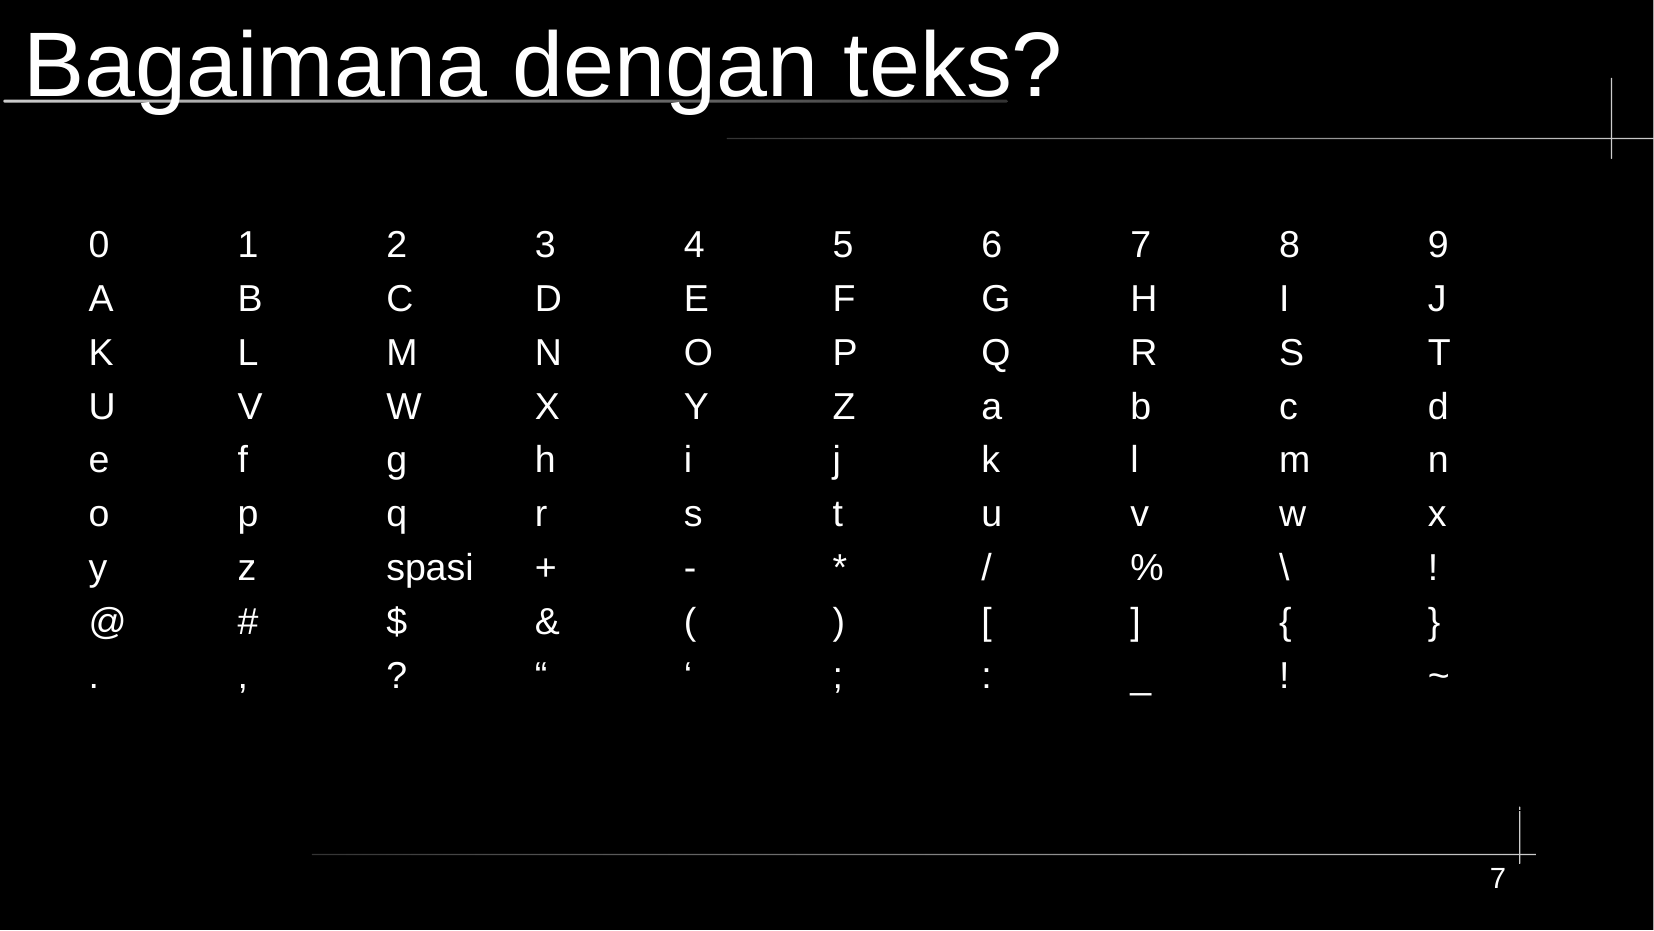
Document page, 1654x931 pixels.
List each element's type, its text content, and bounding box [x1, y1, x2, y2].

table_cell [ [976, 595, 1124, 648]
table_cell ? [381, 649, 529, 702]
table_cell e [83, 434, 231, 486]
table_cell \ [1274, 541, 1422, 594]
table_cell [678, 703, 826, 756]
table_cell - [678, 541, 826, 594]
table_cell [381, 757, 529, 810]
table_cell ~ [1423, 649, 1570, 702]
table_header 8 [1274, 218, 1422, 271]
table_cell m [1274, 434, 1422, 486]
table_cell J [1423, 272, 1570, 325]
table_cell K [83, 326, 231, 379]
table_cell s [678, 487, 826, 540]
table_cell / [976, 541, 1124, 594]
table_cell [530, 757, 677, 810]
table_cell q [381, 487, 529, 540]
table_cell [232, 757, 380, 810]
table_cell M [381, 326, 529, 379]
table_cell C [381, 272, 529, 325]
table_cell k [976, 434, 1124, 486]
table_header 5 [827, 218, 975, 271]
table_cell w [1274, 487, 1422, 540]
table_cell [530, 703, 677, 756]
table_cell % [1125, 541, 1273, 594]
table_cell ) [827, 595, 975, 648]
table_cell } [1423, 595, 1570, 648]
table_cell y [83, 541, 231, 594]
table_cell A [83, 272, 231, 325]
table_cell F [827, 272, 975, 325]
table_cell [1274, 703, 1422, 756]
table_cell D [530, 272, 677, 325]
table_cell [1274, 757, 1422, 810]
table_header 9 [1423, 218, 1570, 271]
table_cell d [1423, 380, 1570, 433]
table_cell B [232, 272, 380, 325]
table_cell T [1423, 326, 1570, 379]
table_cell ! [1274, 649, 1422, 702]
table_cell Z [827, 380, 975, 433]
table_cell [827, 703, 975, 756]
table_cell [827, 757, 975, 810]
table_cell spasi [381, 541, 529, 594]
table_cell V [232, 380, 380, 433]
table_cell & [530, 595, 677, 648]
table_cell { [1274, 595, 1422, 648]
table_cell ( [678, 595, 826, 648]
table_cell [83, 757, 231, 810]
table_cell I [1274, 272, 1422, 325]
table_cell o [83, 487, 231, 540]
table_cell u [976, 487, 1124, 540]
table_cell [976, 757, 1124, 810]
table_cell r [530, 487, 677, 540]
table_cell Y [678, 380, 826, 433]
table_cell n [1423, 434, 1570, 486]
table_cell H [1125, 272, 1273, 325]
table_cell f [232, 434, 380, 486]
table_header 1 [232, 218, 380, 271]
table_cell U [83, 380, 231, 433]
table_header 4 [678, 218, 826, 271]
table_cell i [678, 434, 826, 486]
table_cell _ [1125, 649, 1273, 702]
table_cell Q [976, 326, 1124, 379]
table_cell O [678, 326, 826, 379]
title Bagaimana dengan teks? [23, 11, 1589, 119]
table_cell b [1125, 380, 1273, 433]
table_cell ‘ [678, 649, 826, 702]
table_cell W [381, 380, 529, 433]
table_cell P [827, 326, 975, 379]
table_cell [1423, 703, 1570, 756]
table_cell [83, 703, 231, 756]
table_cell [976, 703, 1124, 756]
table_header 7 [1125, 218, 1273, 271]
table_cell h [530, 434, 677, 486]
table_cell . [83, 649, 231, 702]
table_cell t [827, 487, 975, 540]
table_cell , [232, 649, 380, 702]
table_header 3 [530, 218, 677, 271]
table_cell [1125, 757, 1273, 810]
table_cell c [1274, 380, 1422, 433]
table_cell ] [1125, 595, 1273, 648]
table_cell [678, 757, 826, 810]
table_cell : [976, 649, 1124, 702]
table_cell p [232, 487, 380, 540]
table_cell v [1125, 487, 1273, 540]
table_cell @ [83, 595, 231, 648]
table_cell L [232, 326, 380, 379]
table_cell N [530, 326, 677, 379]
table_cell $ [381, 595, 529, 648]
table_cell a [976, 380, 1124, 433]
table_cell [381, 703, 529, 756]
table_cell g [381, 434, 529, 486]
table_cell E [678, 272, 826, 325]
table_cell ; [827, 649, 975, 702]
table_cell z [232, 541, 380, 594]
table_cell * [827, 541, 975, 594]
table_cell [232, 703, 380, 756]
table_cell ! [1423, 541, 1570, 594]
table_cell [1125, 703, 1273, 756]
table_header 2 [381, 218, 529, 271]
table_cell j [827, 434, 975, 486]
table_cell X [530, 380, 677, 433]
table_cell G [976, 272, 1124, 325]
table_cell R [1125, 326, 1273, 379]
table_cell x [1423, 487, 1570, 540]
table_header 6 [976, 218, 1124, 271]
table_cell + [530, 541, 677, 594]
table_cell # [232, 595, 380, 648]
table_header 0 [83, 218, 231, 271]
table_cell “ [530, 649, 677, 702]
table_cell S [1274, 326, 1422, 379]
table_cell [1423, 757, 1570, 810]
table_cell l [1125, 434, 1273, 486]
